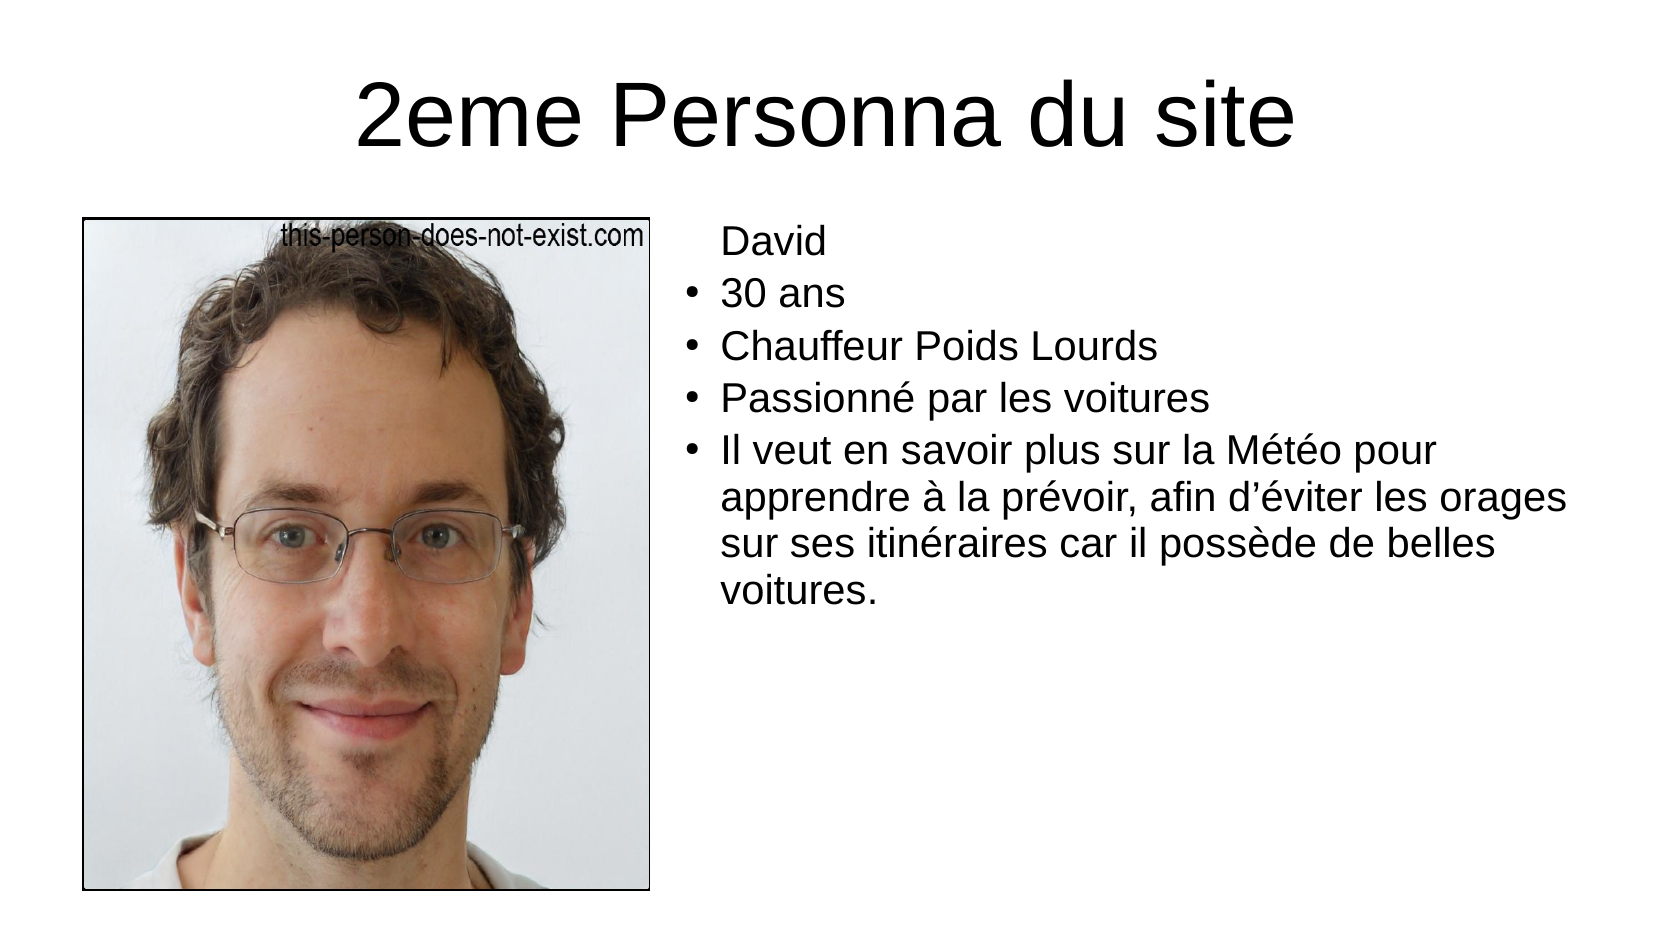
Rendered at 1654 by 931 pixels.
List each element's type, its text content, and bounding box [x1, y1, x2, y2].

picture [82, 217, 650, 891]
list David 30 ans Chauffeur Poids Lourds Passionné par les voitures Il veut en savoir plus sur la Météo pour apprendre à la prévoir, afin d’éviter les orages sur ses itinéraires car il possède de belles voitures. [650, 217, 1571, 890]
title 2eme Personna du site [82, 37, 1571, 193]
